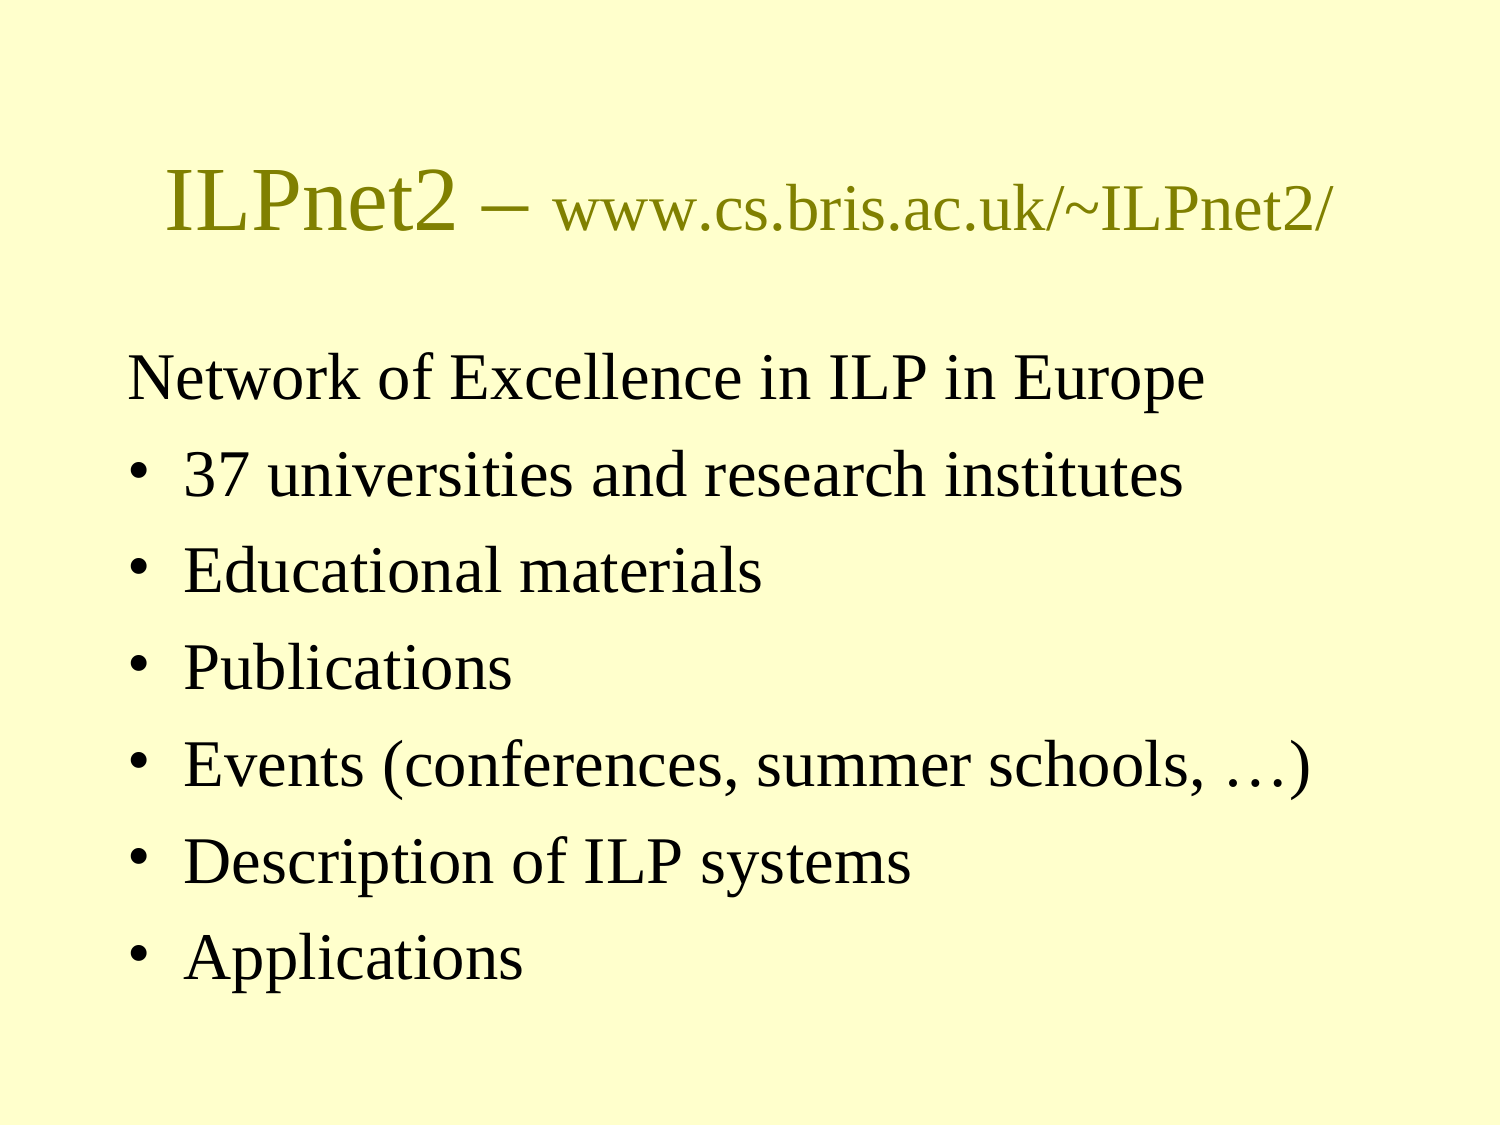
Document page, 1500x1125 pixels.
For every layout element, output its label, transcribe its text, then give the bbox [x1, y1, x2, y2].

list Network of Excellence in ILP in Europe 37 universities and research institutes Educational materials Publications Events (conferences, summer schools, …) Description of ILP systems Applications [112, 324, 1388, 1097]
title ILPnet2 – www.cs.bris.ac.uk/~ILPnet2/ [112, 99, 1388, 288]
